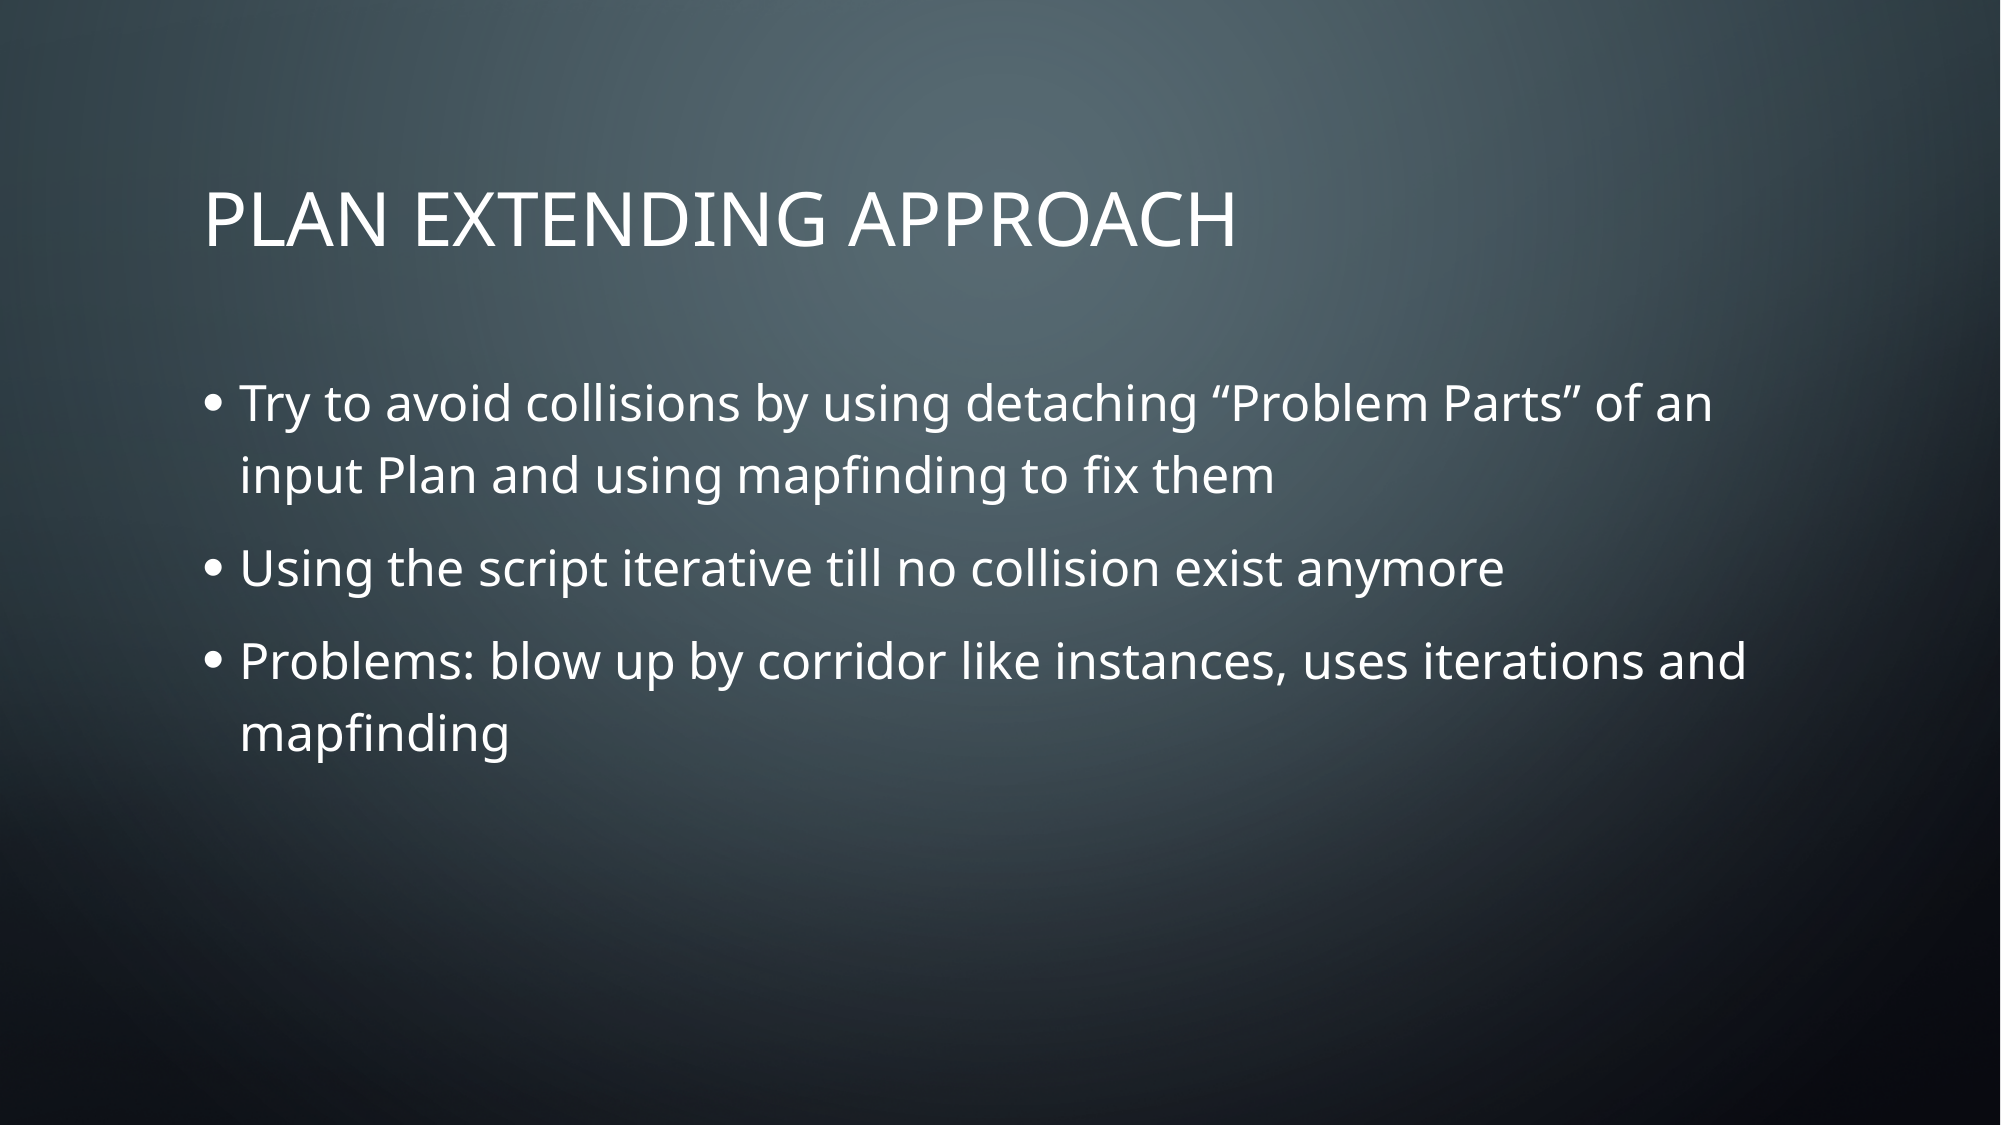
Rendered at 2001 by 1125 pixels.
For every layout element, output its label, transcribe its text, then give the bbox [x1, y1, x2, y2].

picture [0, 0, 2001, 1125]
list Try to avoid collisions by using detaching “Problem Parts” of an input Plan and using mapfinding to fix them Using the script iterative till no collision exist anymore Problems: blow up by corridor like instances, uses iterations and mapfinding [187, 352, 1813, 934]
title Plan Extending Approach [187, 101, 1813, 344]
